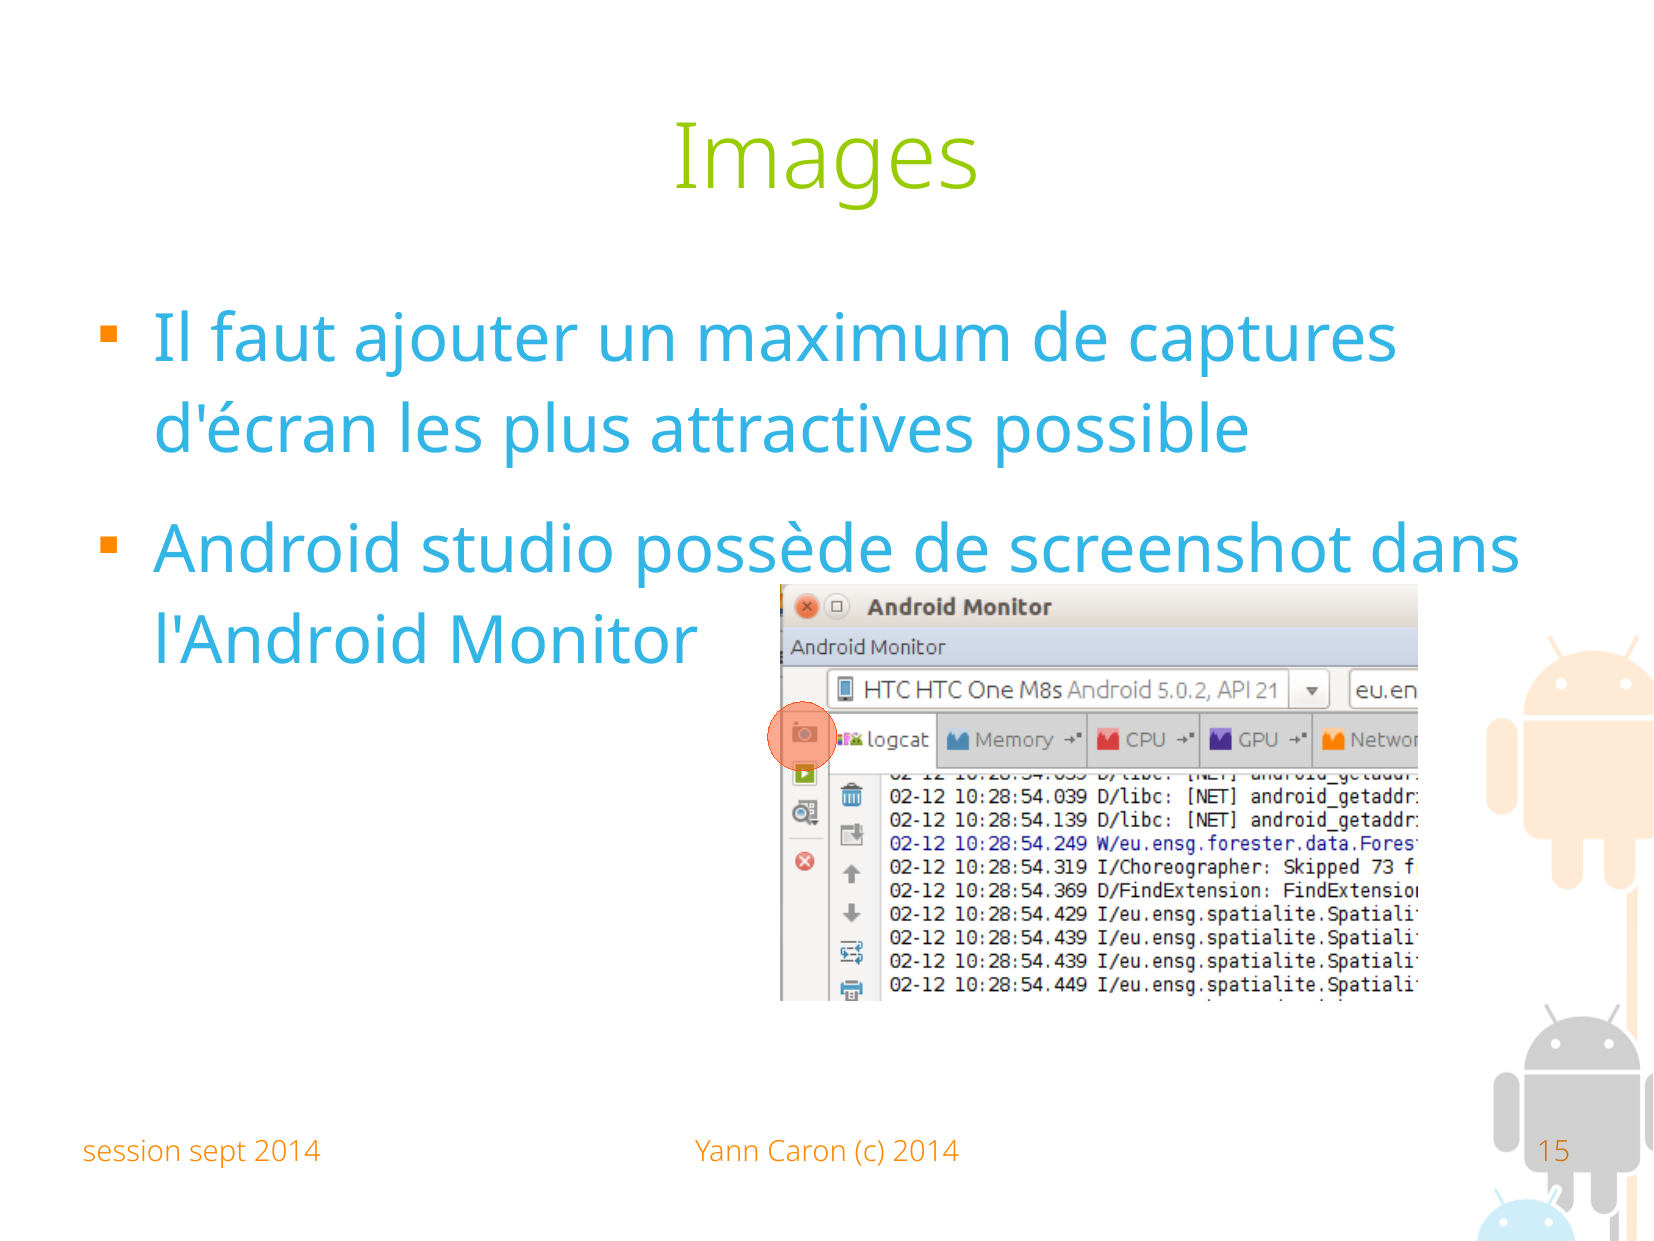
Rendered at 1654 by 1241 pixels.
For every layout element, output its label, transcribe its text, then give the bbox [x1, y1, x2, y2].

picture [240, 423, 1654, 1241]
picture [780, 584, 1418, 1001]
title Images [82, 49, 1571, 257]
list Il faut ajouter un maximum de captures d'écran les plus attractives possible Android studio possède de screenshot dans l'Android Monitor [82, 290, 1571, 1010]
text_box [767, 701, 837, 771]
